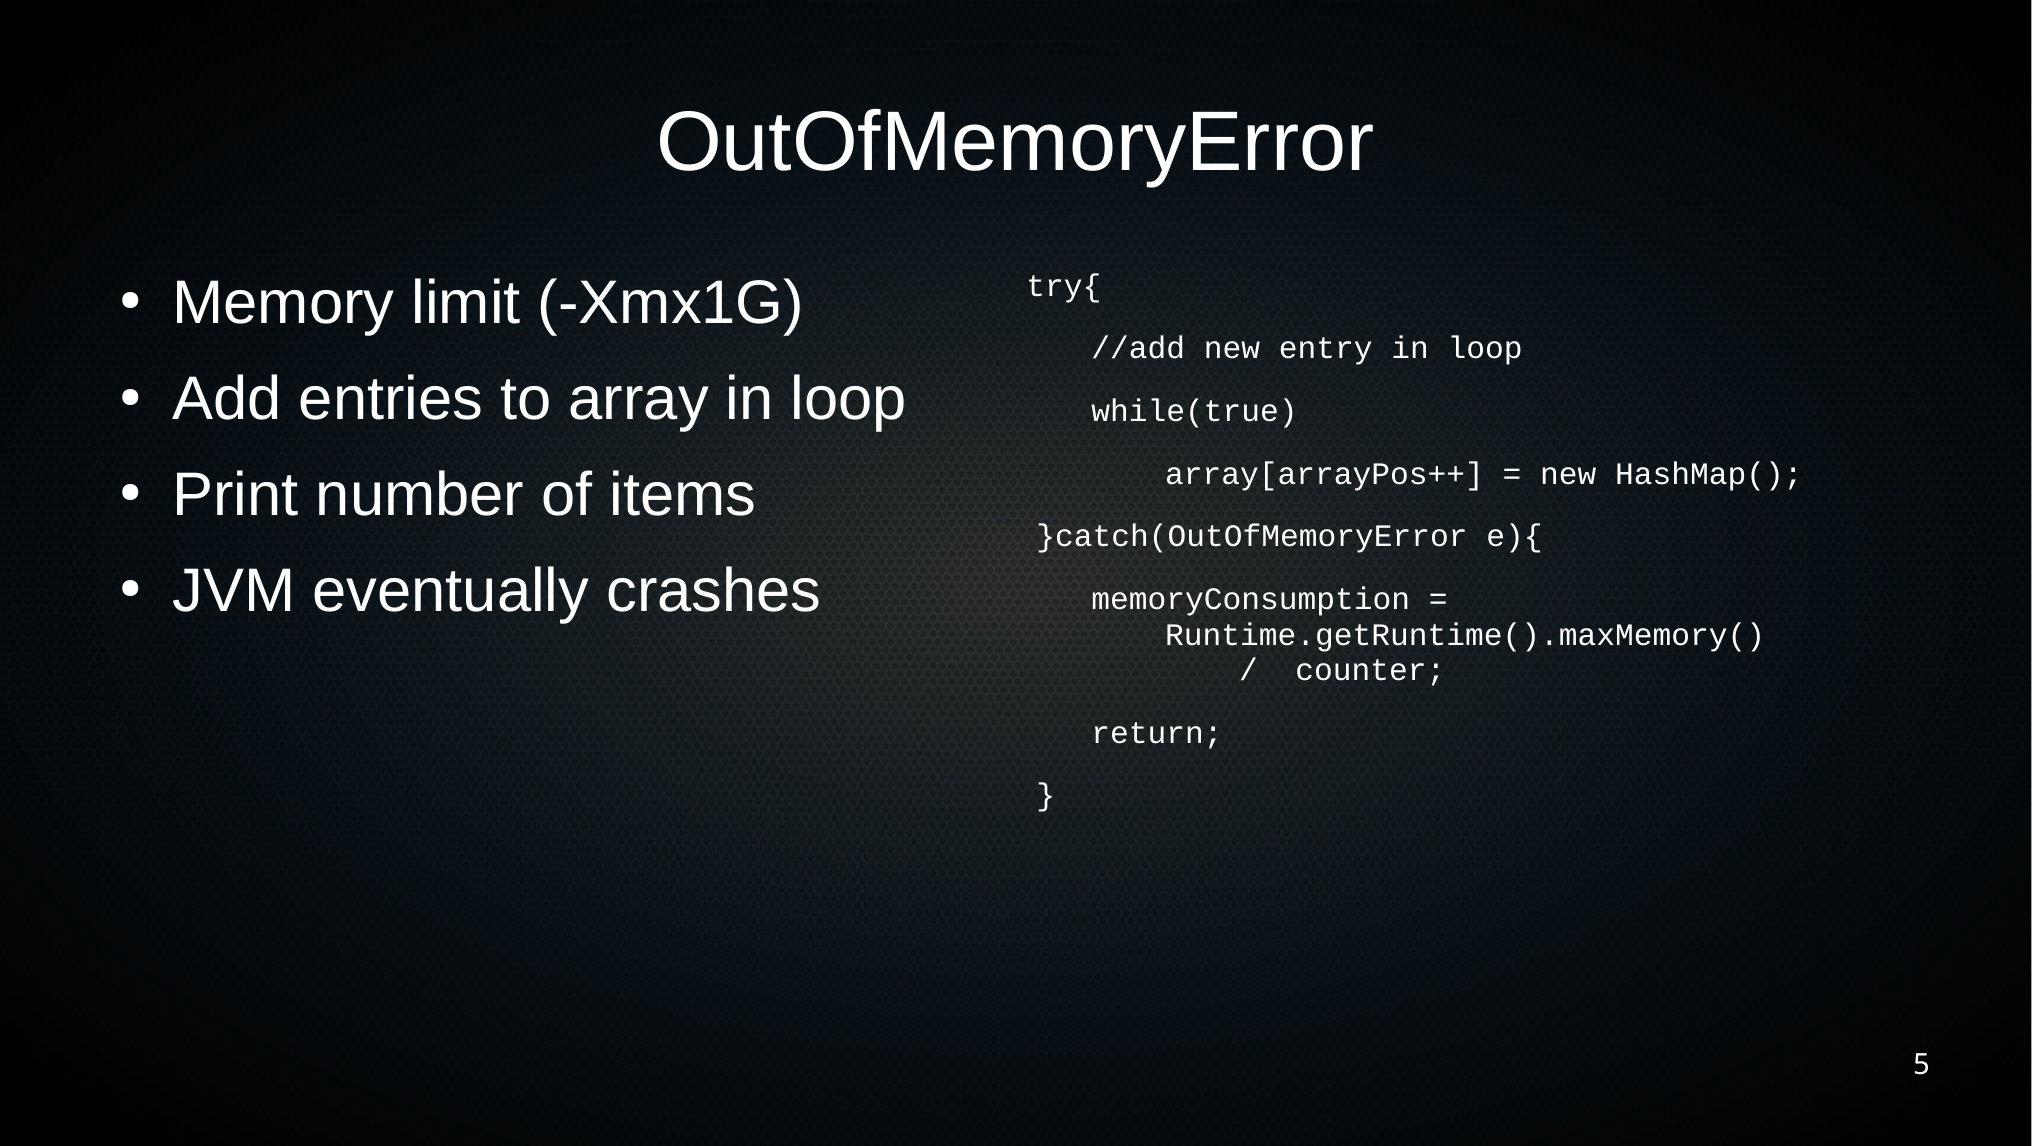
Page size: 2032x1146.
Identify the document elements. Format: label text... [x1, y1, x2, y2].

picture [0, 0, 2032, 1146]
title OutOfMemoryError [101, 45, 1930, 237]
list Memory limit (-Xmx1G) Add entries to array in loop Print number of items JVM eventually crashes [101, 268, 974, 933]
list try{ //add new entry in loop while(true) array[arrayPos++] = new HashMap(); }catch(OutOfMemoryError e){ memoryConsumption = Runtime.getRuntime().maxMemory() / counter; return; } [1017, 268, 1891, 933]
